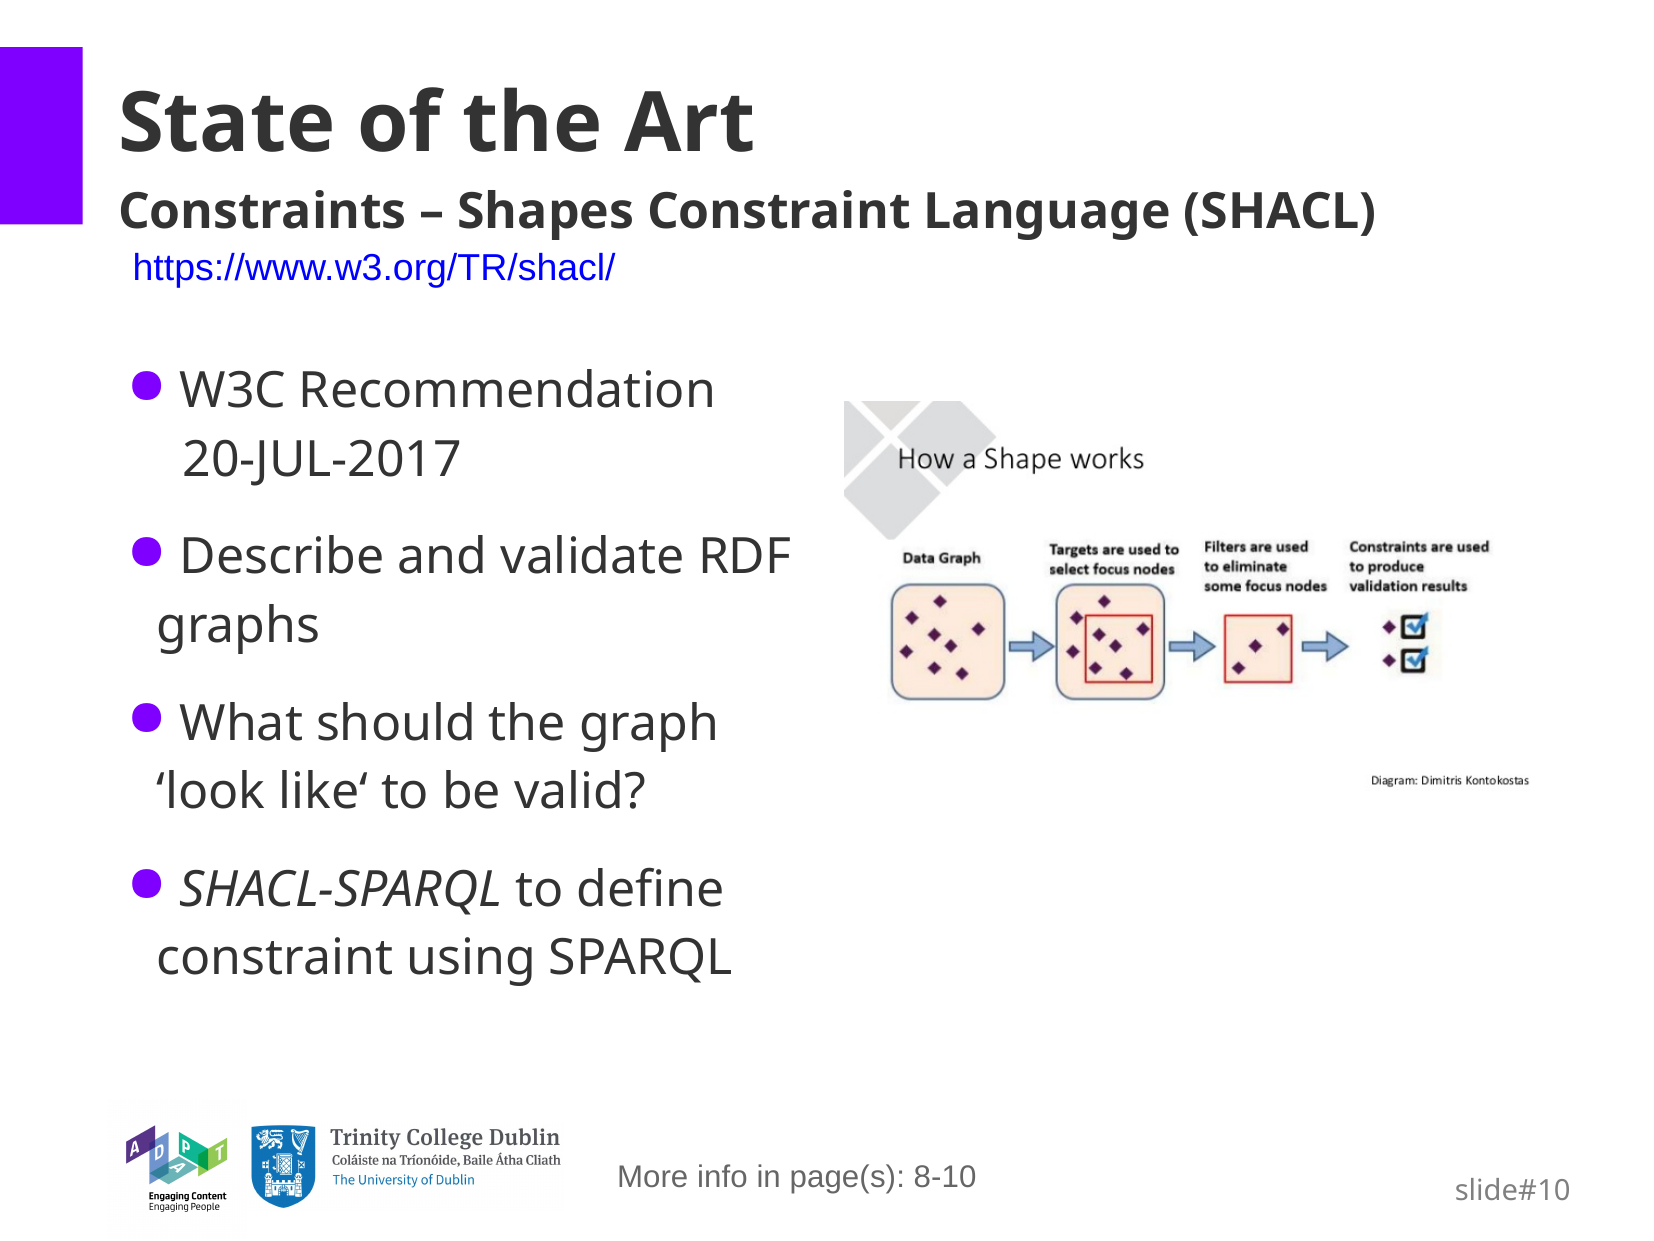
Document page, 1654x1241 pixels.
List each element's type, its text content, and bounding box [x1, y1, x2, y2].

text_box More info in page(s): 8-10 [602, 1151, 1418, 1202]
picture [106, 1098, 247, 1239]
text_box https://www.w3.org/TR/shacl/ [117, 238, 697, 296]
picture [844, 401, 1536, 791]
title State of the Art Constraints – Shapes Constraint Language (SHACL) [118, 49, 1571, 257]
list W3C Recommendation 20-JUL-2017 Describe and validate RDF graphs What should the graph ‘look like‘ to be valid? SHACL-SPARQL to define constraint using SPARQL [118, 354, 810, 1074]
picture [248, 1122, 564, 1211]
